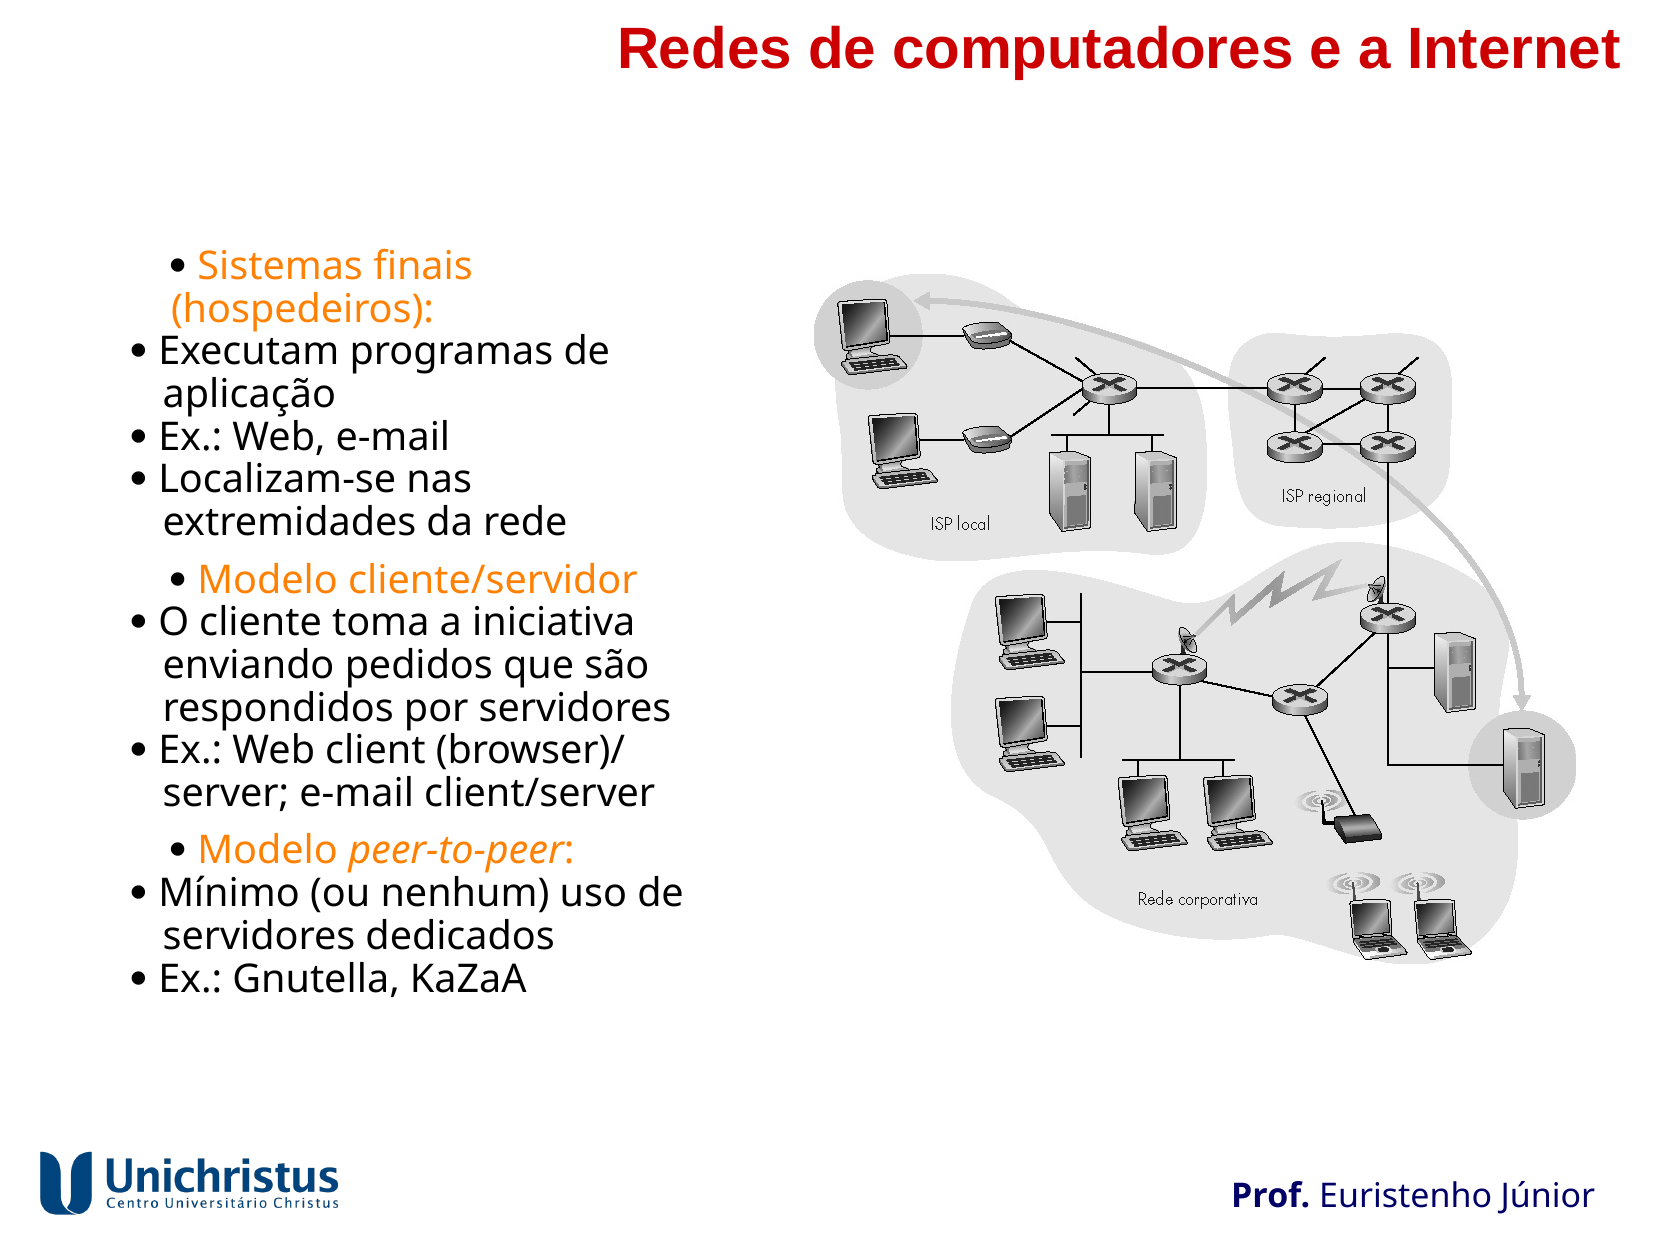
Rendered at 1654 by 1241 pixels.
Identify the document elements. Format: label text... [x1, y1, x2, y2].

list  Sistemas finais (hospedeiros):  Executam programas de aplicação  Ex.: Web, e-mail  Localizam-se nas extremidades da rede  Modelo cliente/servidor  O cliente toma a iniciativa enviando pedidos que são respondidos por servidores  Ex.: Web client (browser)/ server; e-mail client/server  Modelo peer-to-peer:  Mínimo (ou nenhum) uso de servidores dedicados  Ex.: Gnutella, KaZaA [85, 237, 738, 1009]
text_box Redes de computadores e a Internet [602, 8, 1637, 154]
picture [814, 274, 1576, 964]
text_box Prof. Euristenho Júnior [1216, 1163, 1654, 1224]
picture [35, 1148, 343, 1217]
